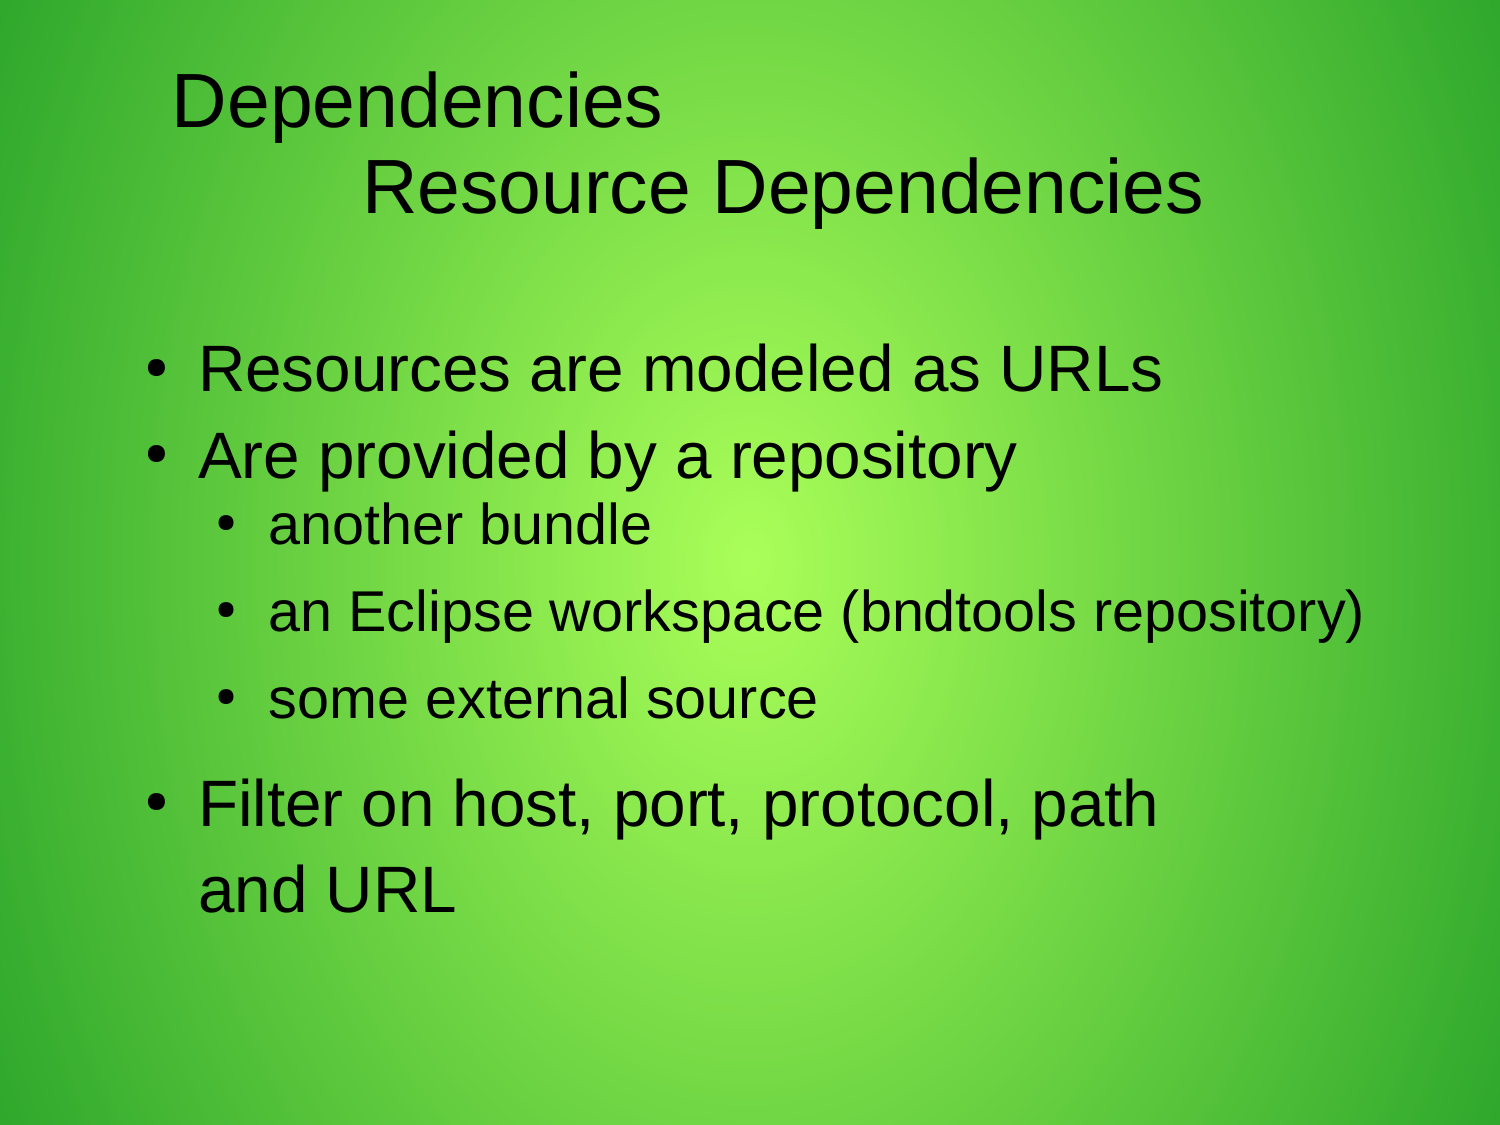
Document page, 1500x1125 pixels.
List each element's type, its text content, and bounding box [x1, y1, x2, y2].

title Dependencies Resource Dependencies [112, 42, 1454, 246]
list Resources are modeled as URLs Are provided by a repository another bundle an Eclipse workspace (bndtools repository) some external source Filter on host, port, protocol, path and URL [112, 324, 1388, 905]
